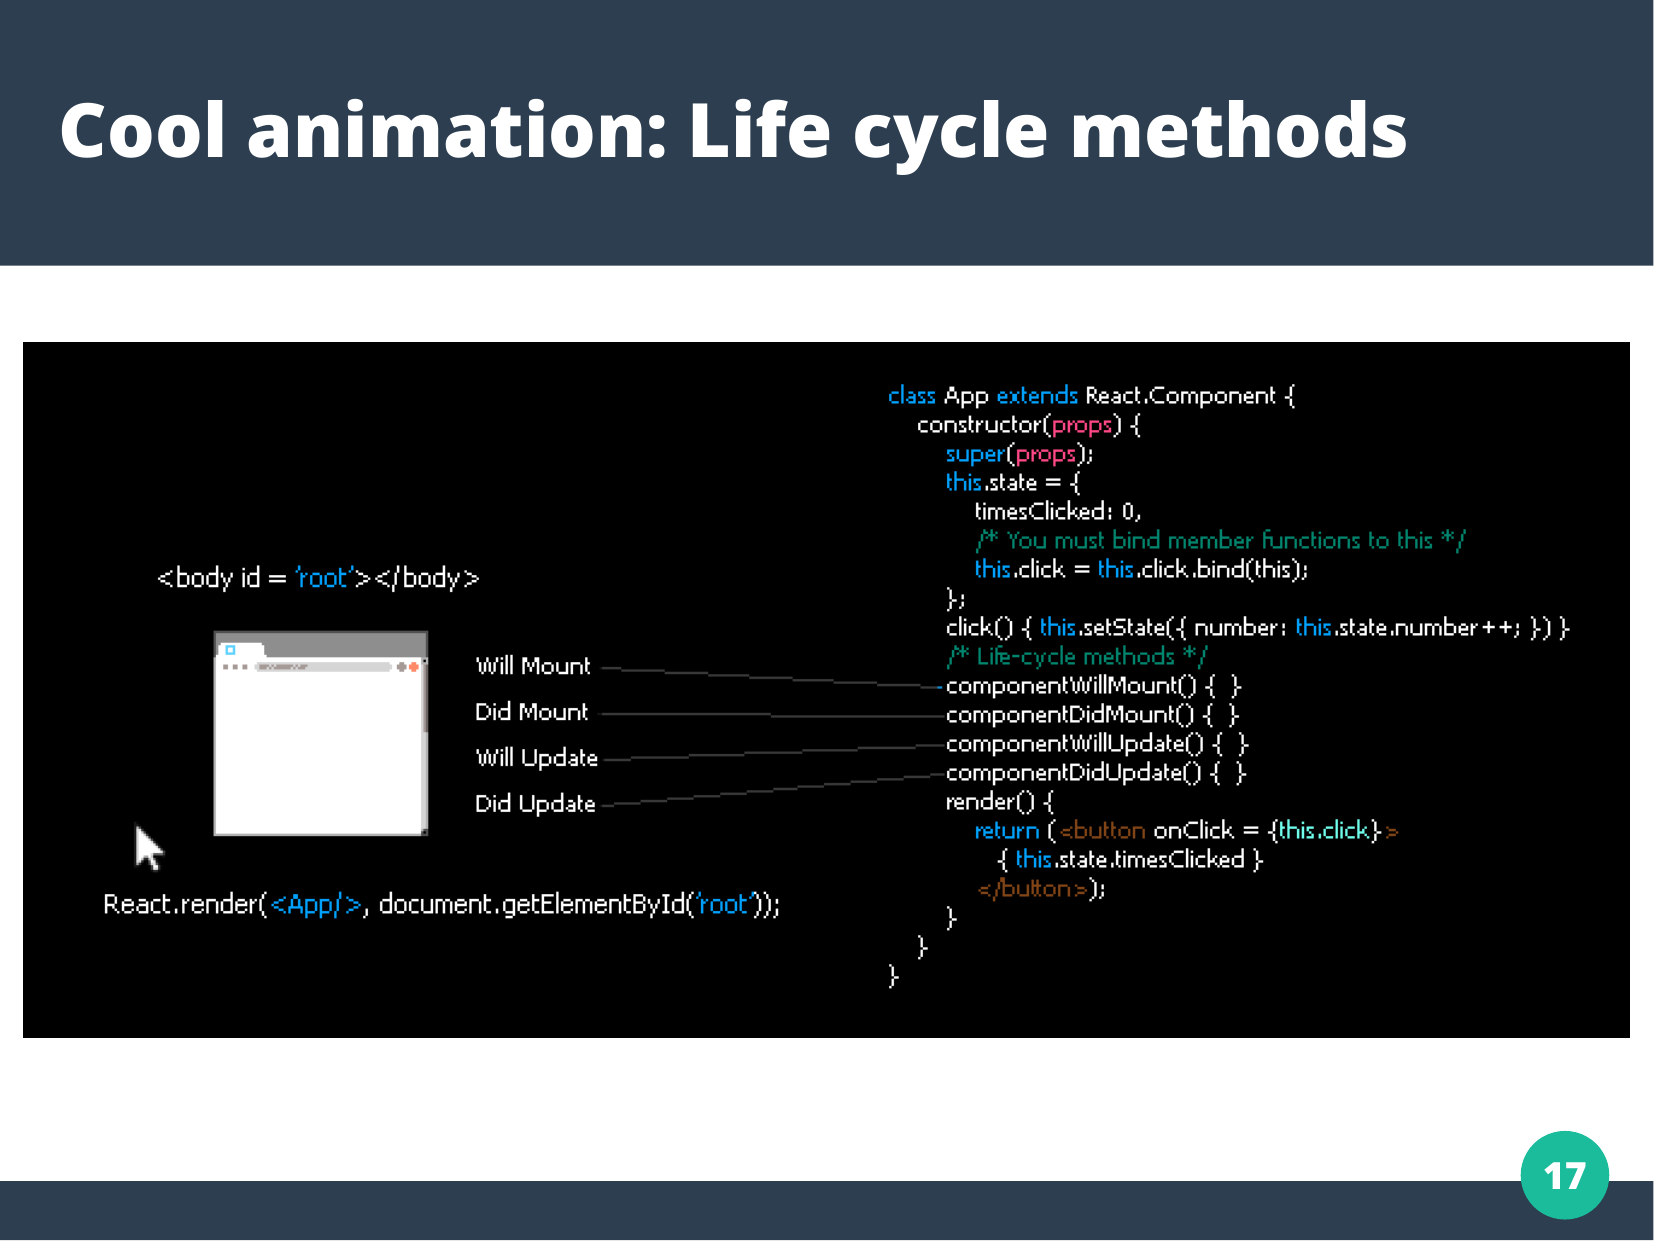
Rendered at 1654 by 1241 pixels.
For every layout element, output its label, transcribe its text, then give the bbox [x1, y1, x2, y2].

picture [23, 342, 1630, 1038]
title Cool animation: Life cycle methods [59, 49, 1595, 207]
